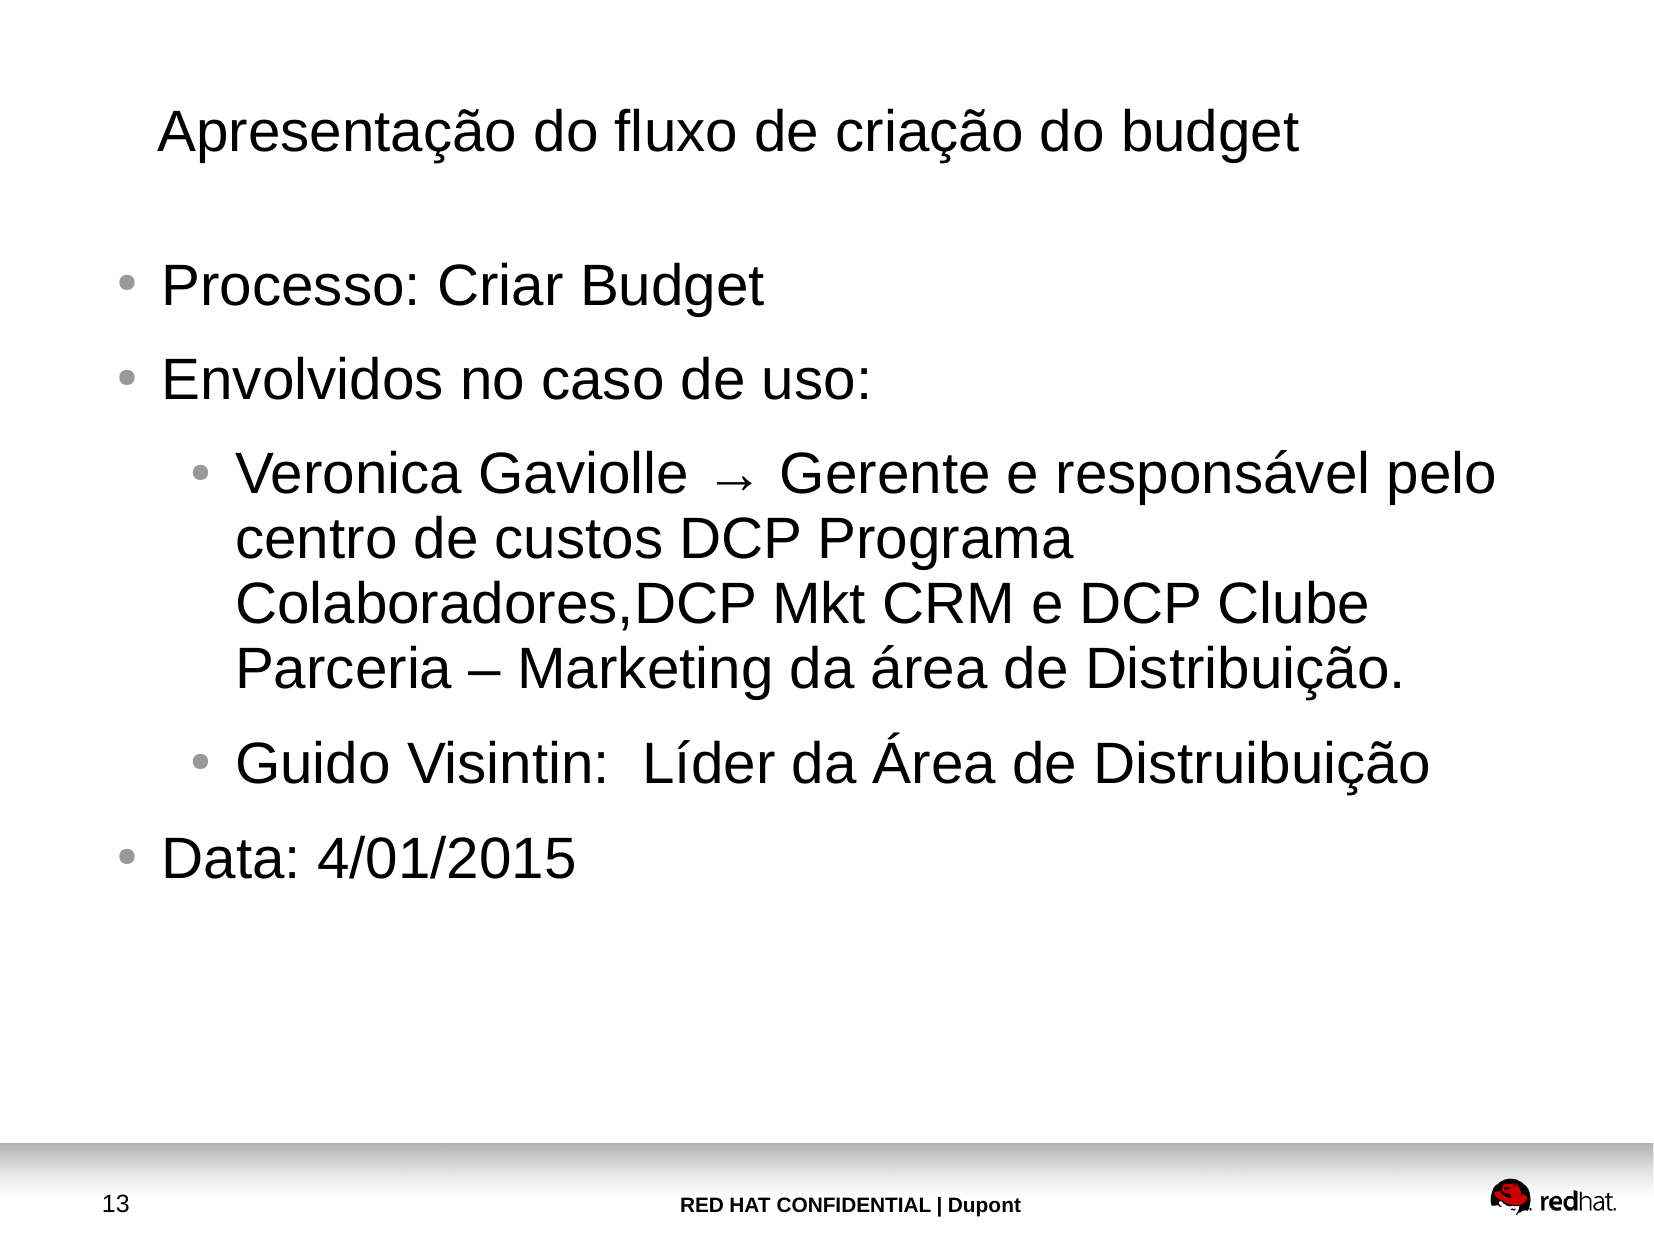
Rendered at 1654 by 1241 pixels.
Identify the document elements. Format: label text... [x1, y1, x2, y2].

picture [0, 1143, 1654, 1241]
text_box Processo: Criar Budget Envolvidos no caso de uso: Veronica Gaviolle → Gerente e responsável pelo centro de custos DCP Programa Colaboradores,DCP Mkt CRM e DCP Clube Parceria – Marketing da área de Distribuição. Guido Visintin: Líder da Área de Distruibuição Data: 4/01/2015 [86, 244, 1576, 1039]
text_box Apresentação do fluxo de criação do budget [82, 37, 1571, 226]
